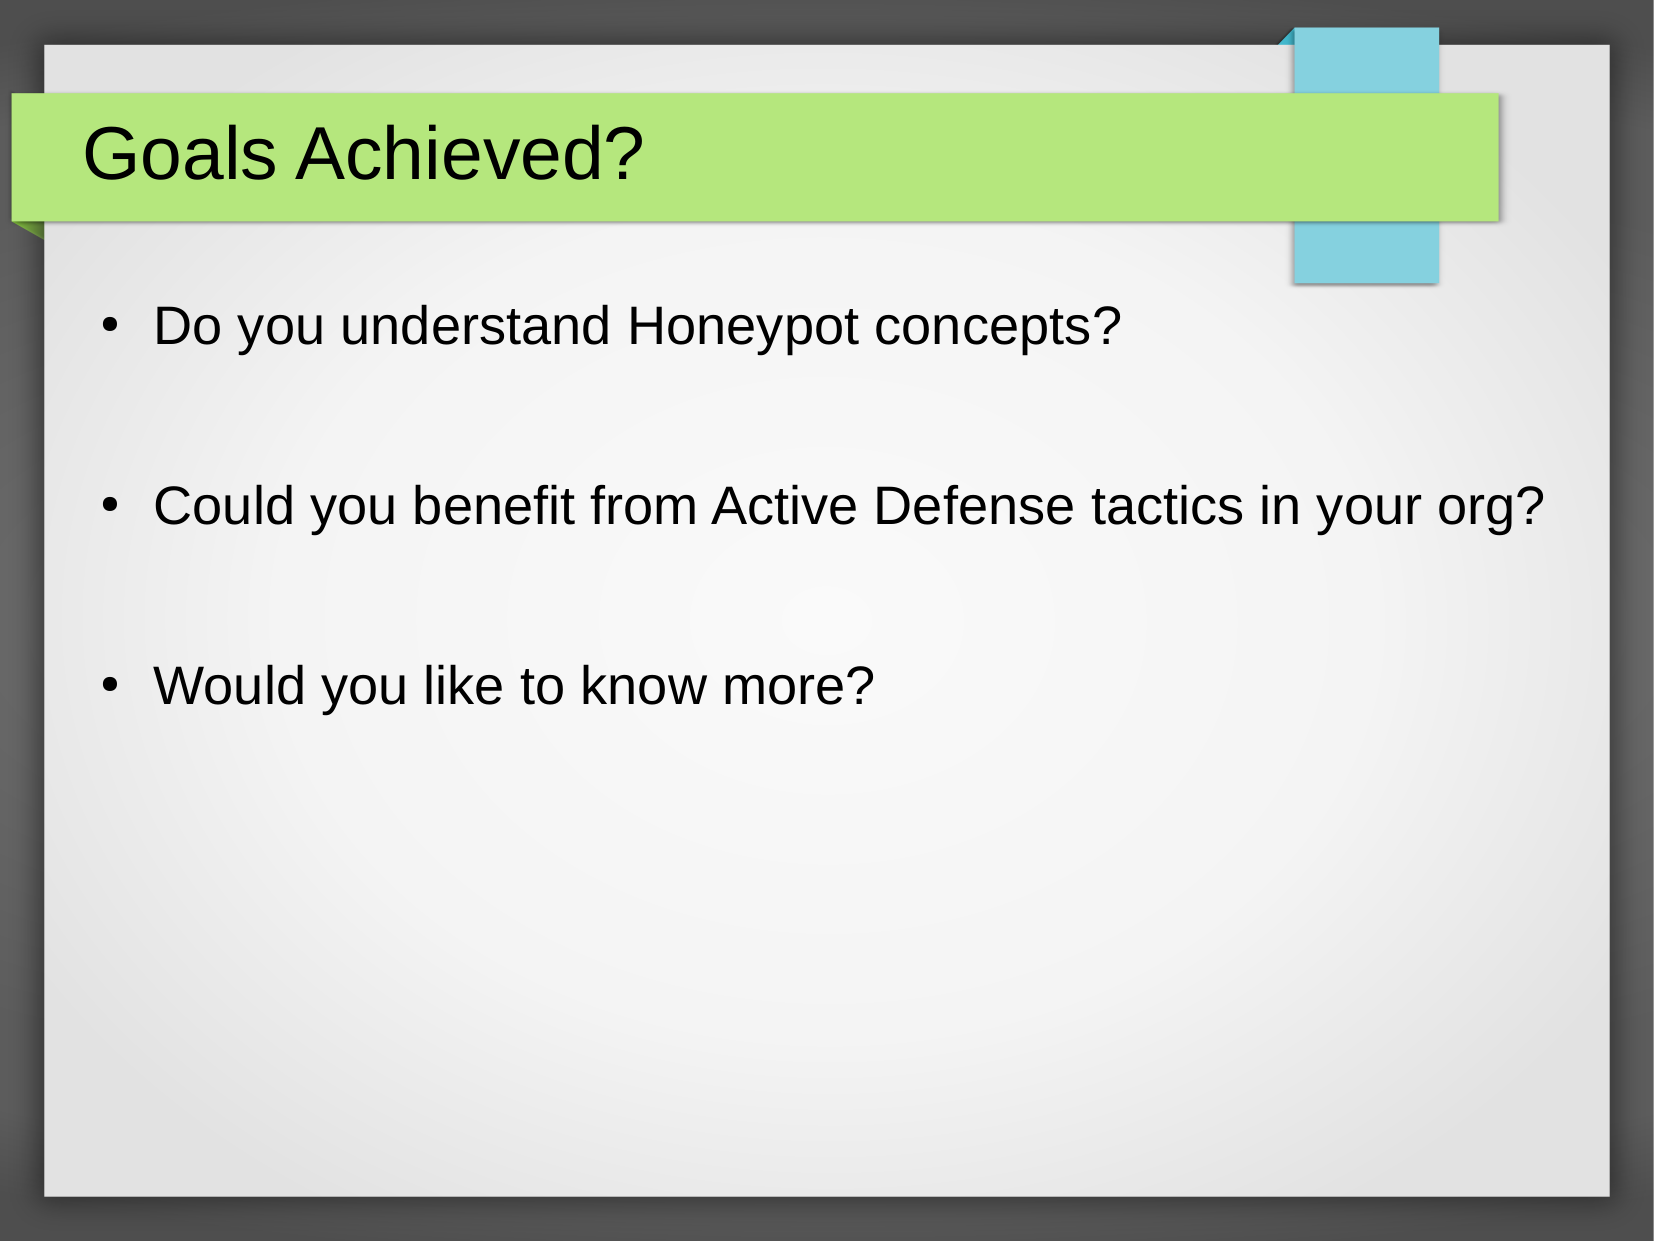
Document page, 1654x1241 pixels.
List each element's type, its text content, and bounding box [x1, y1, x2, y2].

list Do you understand Honeypot concepts? Could you benefit from Active Defense tactics in your org? Would you like to know more? [82, 295, 1571, 1015]
title Goals Achieved? [82, 94, 1264, 213]
picture [0, 0, 1654, 1241]
